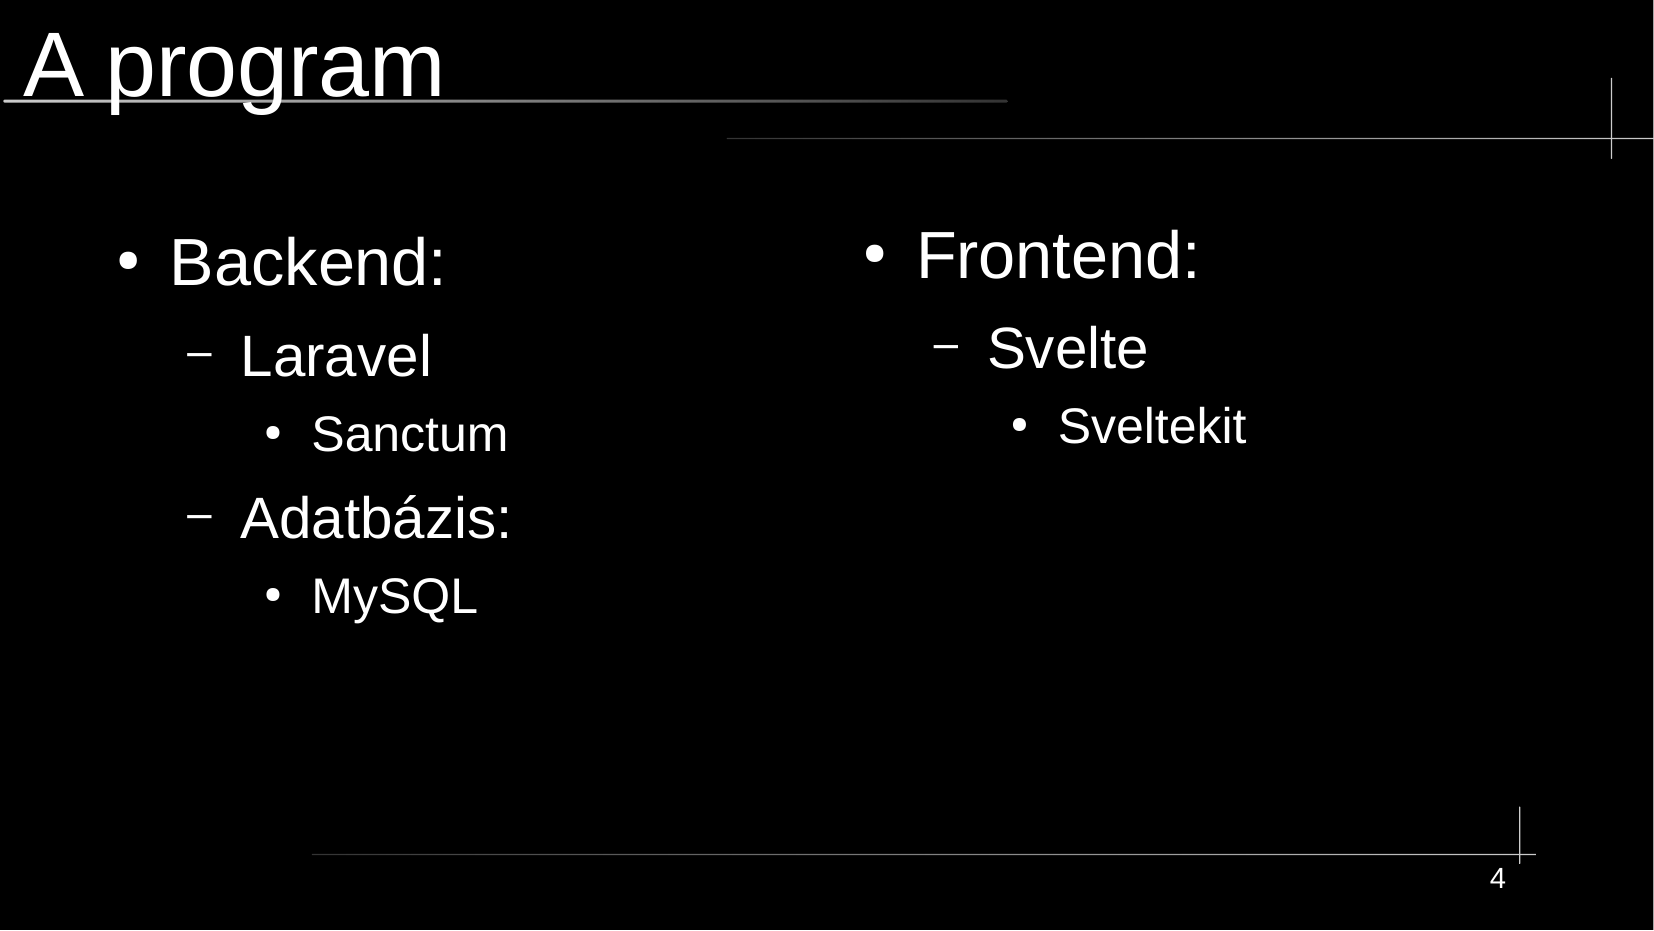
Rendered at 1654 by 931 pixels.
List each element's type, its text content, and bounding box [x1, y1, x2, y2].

list Backend: Laravel Sanctum Adatbázis: MySQL [98, 225, 826, 765]
list Frontend: Svelte Sveltekit [845, 217, 1572, 758]
title A program [23, 11, 1589, 119]
